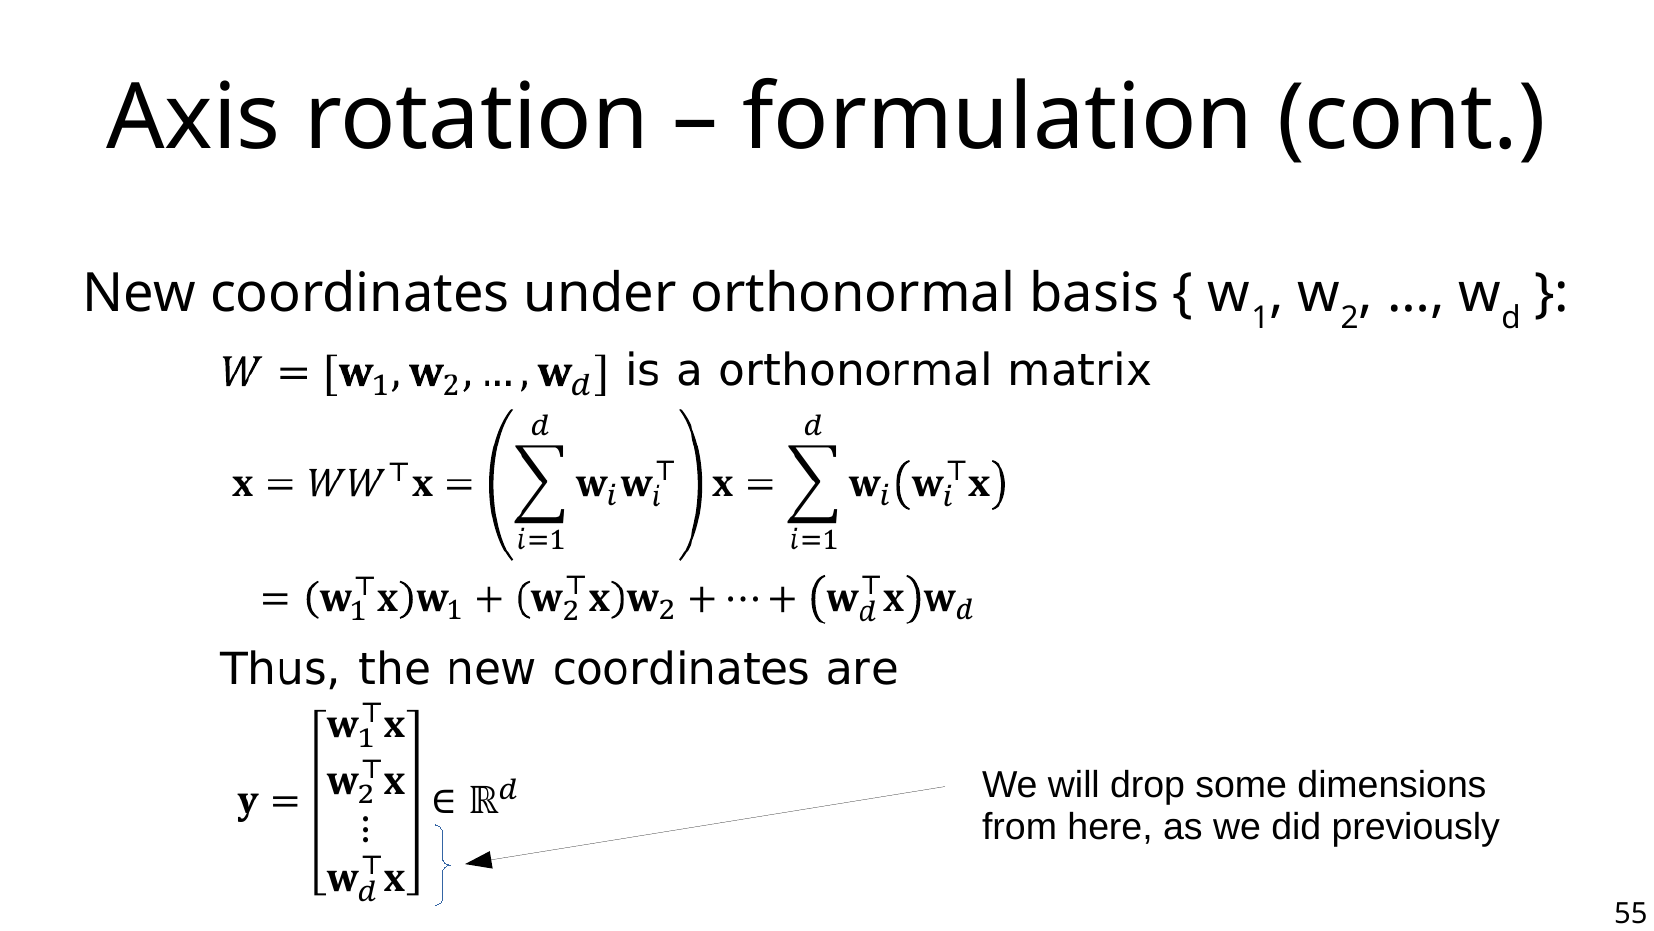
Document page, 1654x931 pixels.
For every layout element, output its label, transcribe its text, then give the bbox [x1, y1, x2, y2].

picture [214, 339, 1170, 906]
title Axis rotation – formulation (cont.) [82, 1, 1571, 226]
text_box We will drop some dimensions from here, as we did previously [967, 756, 1516, 856]
list New coordinates under orthonormal basis { w1, w2, …, wd }: [82, 253, 1571, 793]
